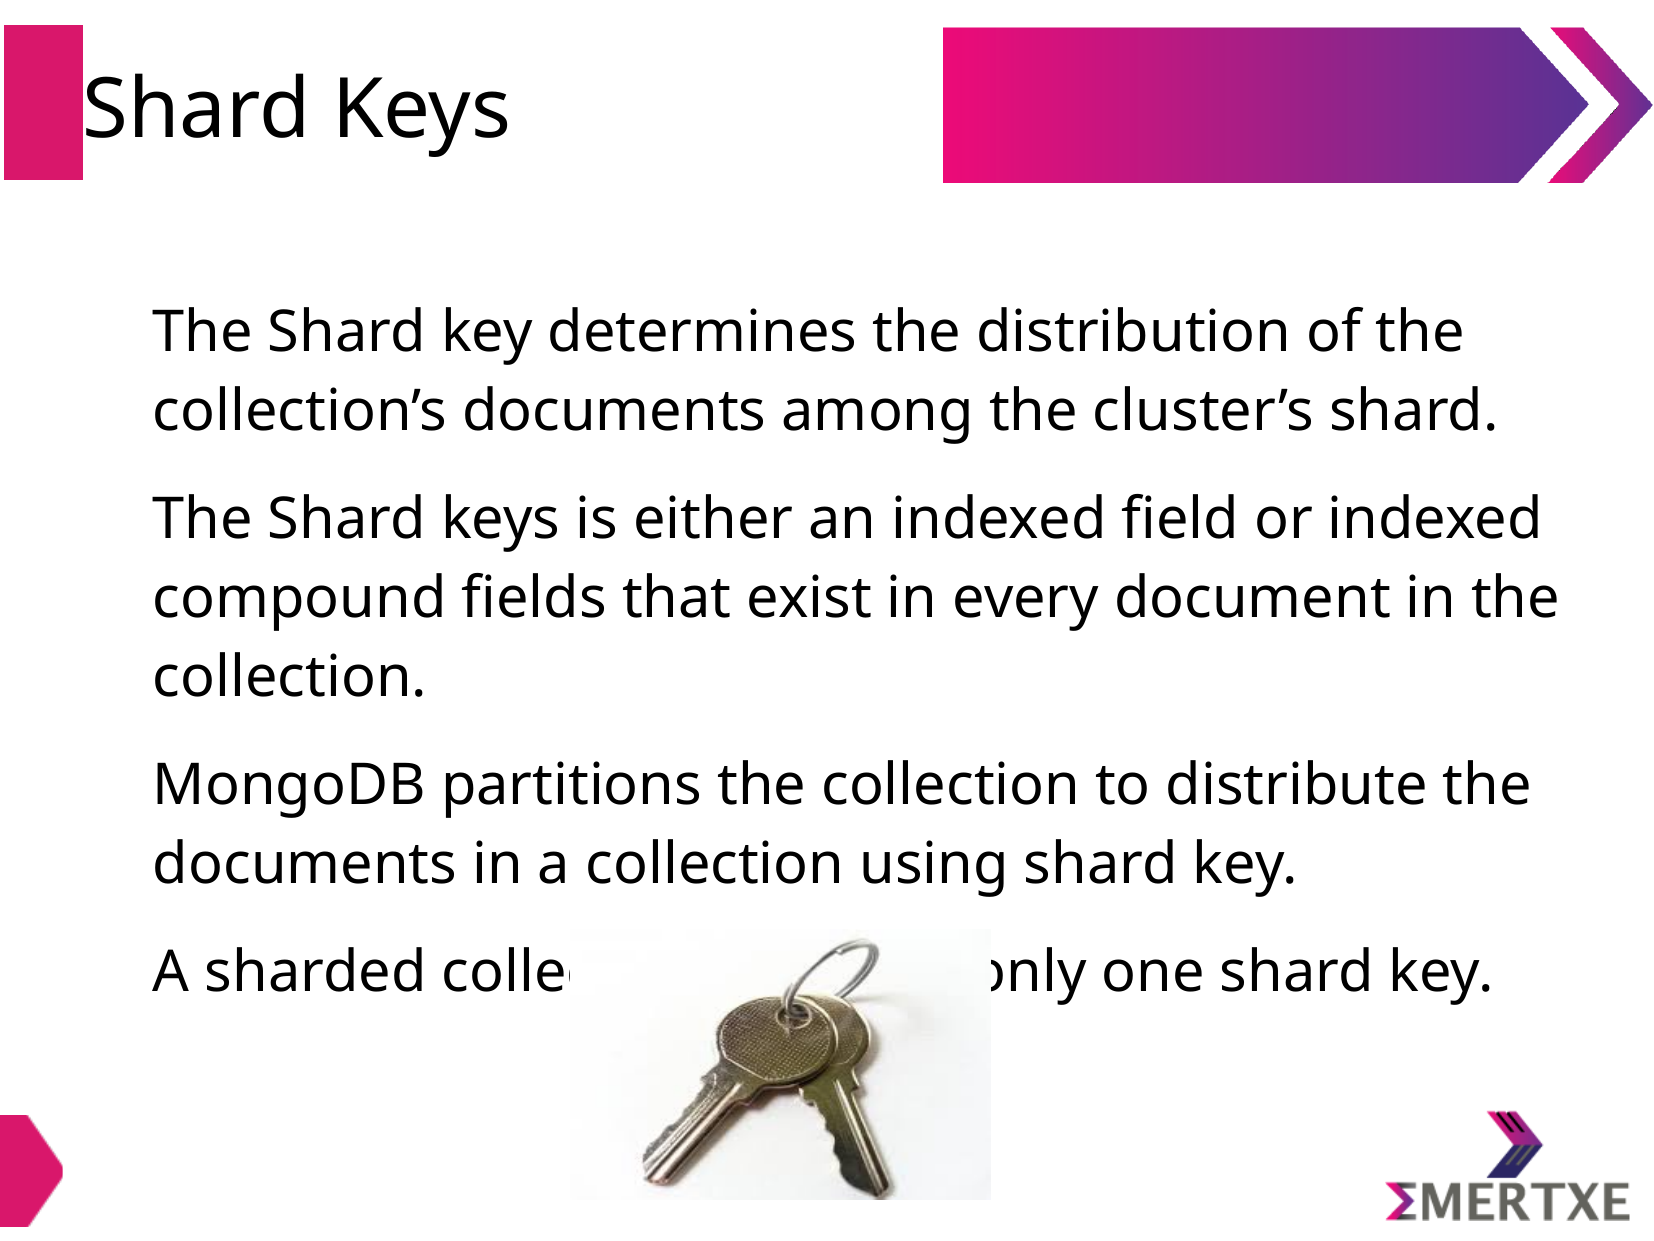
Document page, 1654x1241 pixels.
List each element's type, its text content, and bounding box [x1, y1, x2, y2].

list The Shard key determines the distribution of the collection’s documents among the cluster’s shard. The Shard keys is either an indexed field or indexed compound fields that exist in every document in the collection. MongoDB partitions the collection to distribute the documents in a collection using shard key. A sharded collection can have only one shard key. [82, 290, 1571, 1010]
picture [570, 929, 991, 1201]
picture [1571, 27, 1653, 183]
title Shard Keys [82, 2, 1571, 210]
picture [1385, 1107, 1631, 1221]
